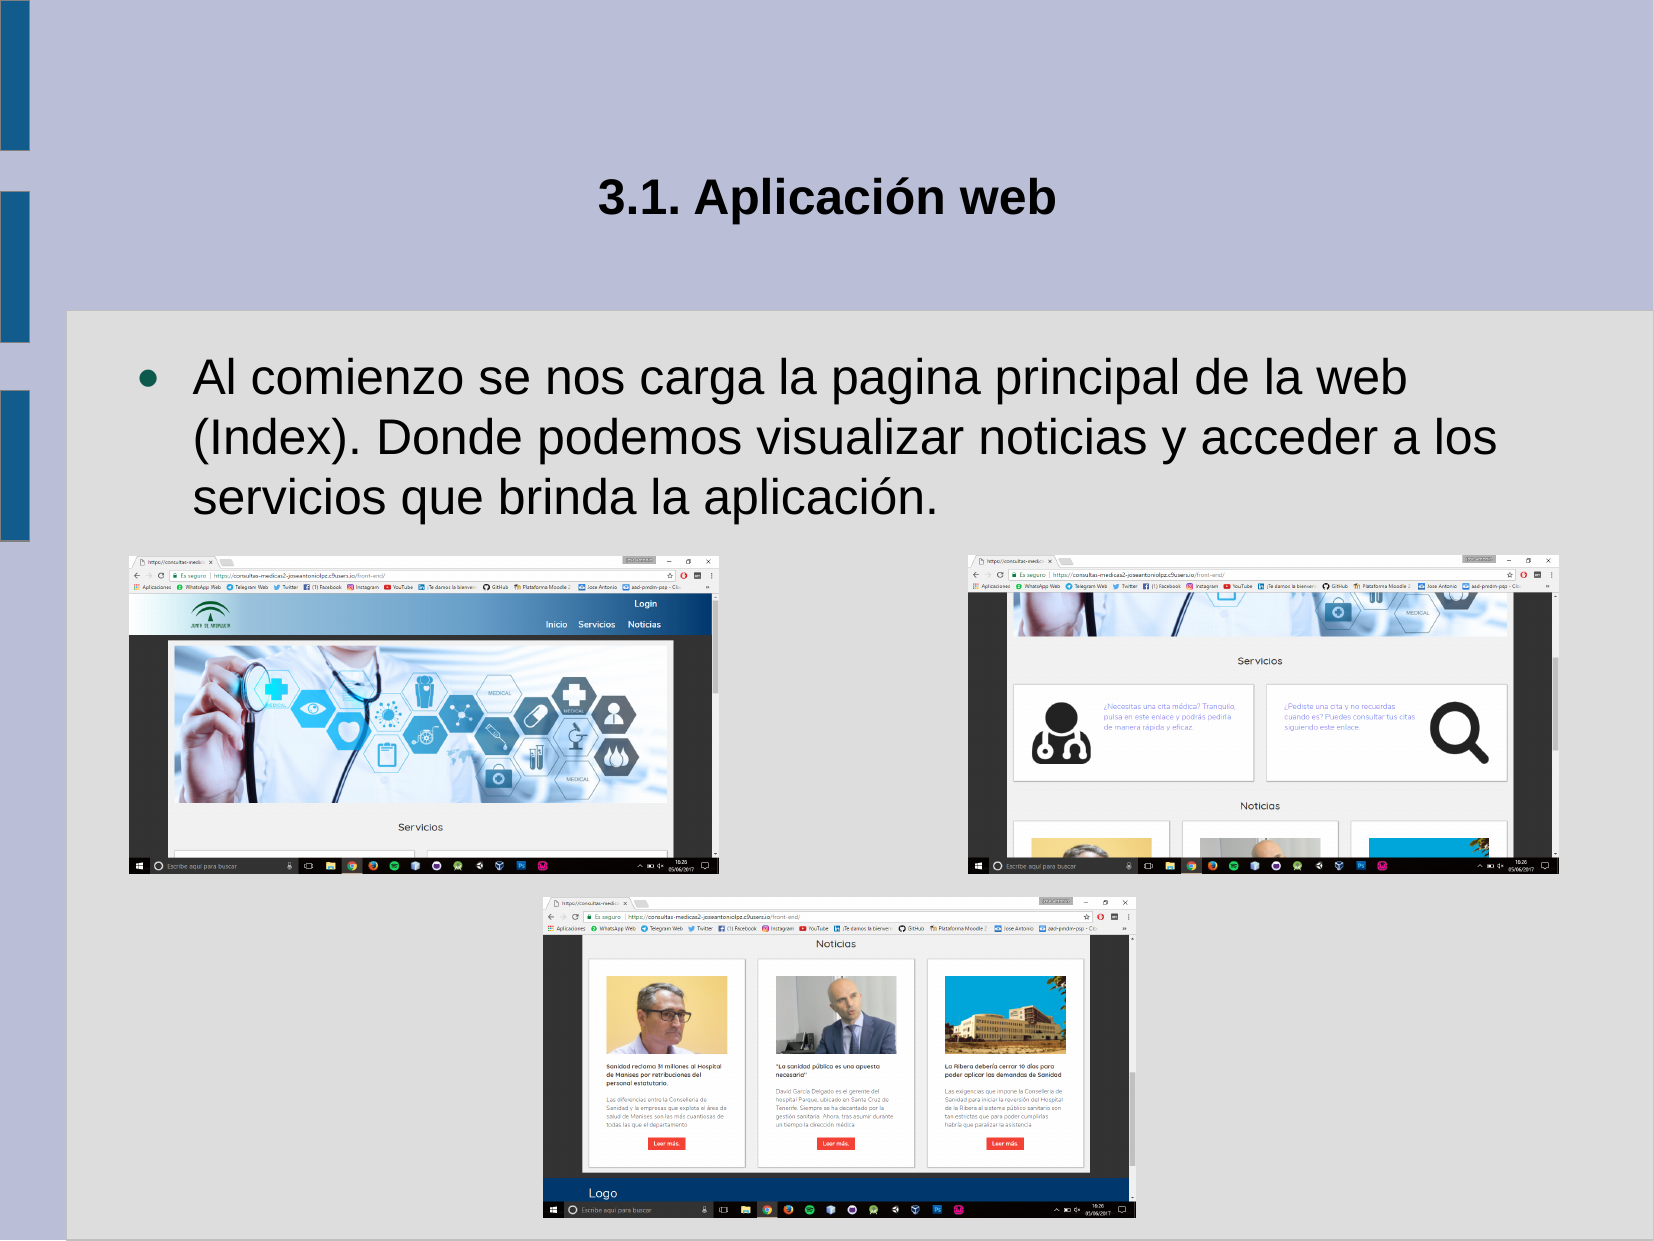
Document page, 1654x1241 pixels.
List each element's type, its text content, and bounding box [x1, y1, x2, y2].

picture [543, 897, 1136, 1218]
text_box Al comienzo se nos carga la pagina principal de la web (Index). Donde podemos visualizar noticias y acceder a los servicios que brinda la aplicación. [121, 344, 1534, 1126]
picture [129, 556, 719, 874]
text_box 3.1. Aplicación web [121, 91, 1534, 299]
picture [968, 555, 1559, 874]
